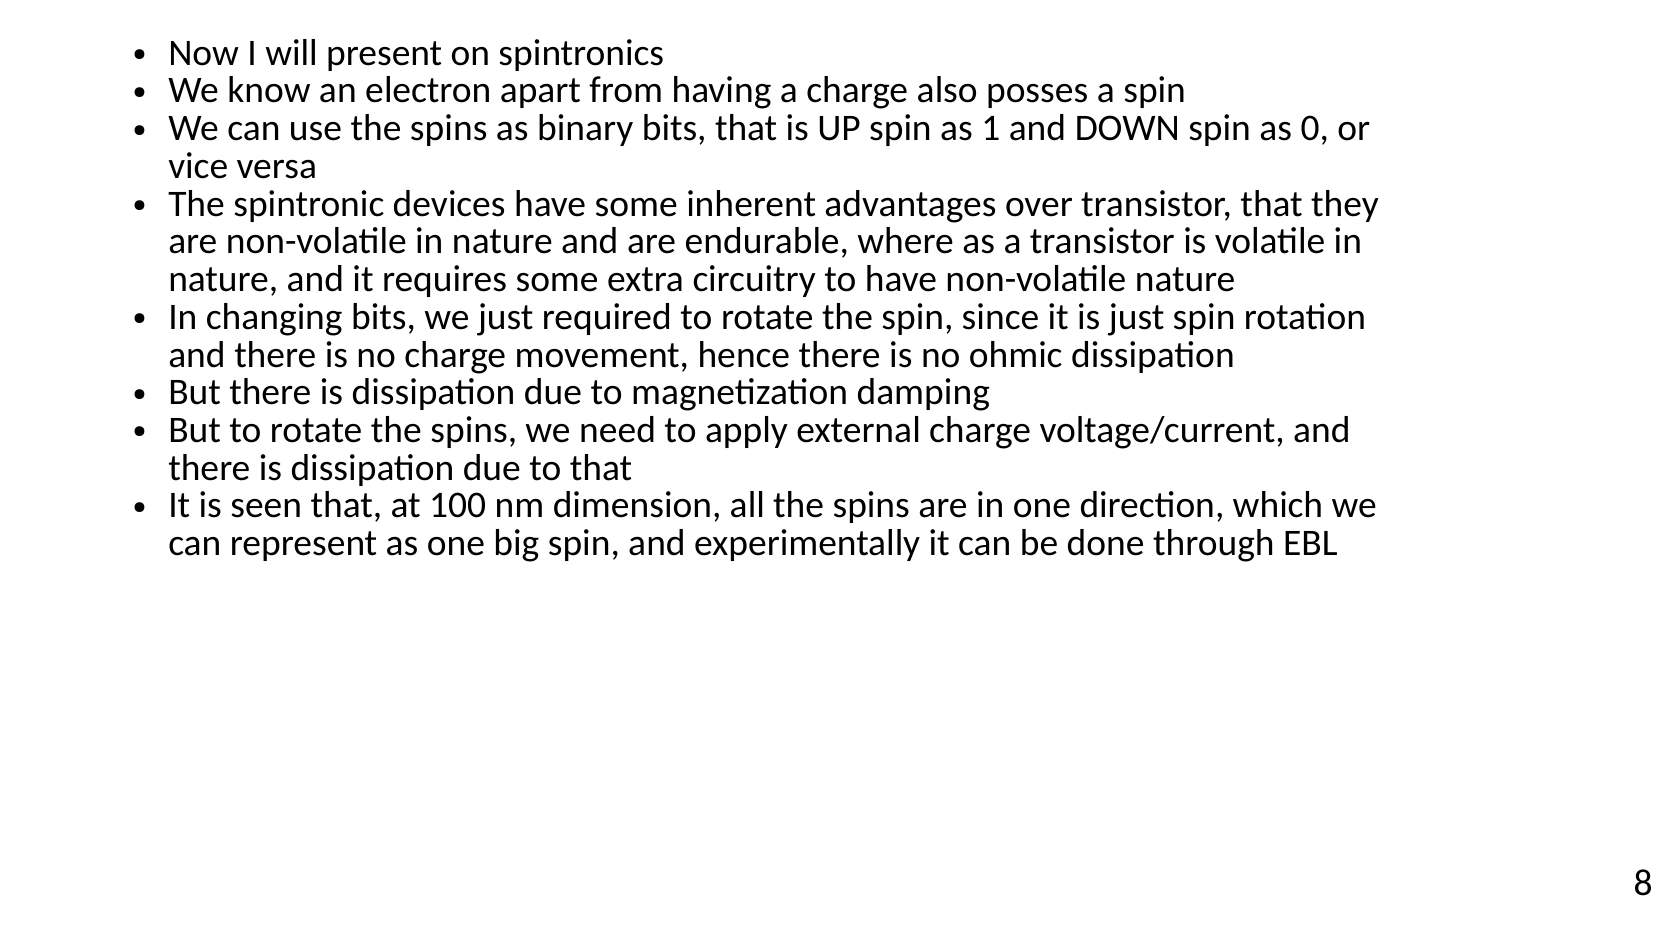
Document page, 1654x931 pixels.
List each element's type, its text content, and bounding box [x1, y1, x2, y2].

text_box Now I will present on spintronics We know an electron apart from having a charge also posses a spin We can use the spins as binary bits, that is UP spin as 1 and DOWN spin as 0, or vice versa The spintronic devices have some inherent advantages over transistor, that they are non-volatile in nature and are endurable, where as a transistor is volatile in nature, and it requires some extra circuitry to have non-volatile nature In changing bits, we just required to rotate the spin, since it is just spin rotation and there is no charge movement, hence there is no ohmic dissipation But there is dissipation due to magnetization damping But to rotate the spins, we need to apply external charge voltage/current, and there is dissipation due to that It is seen that, at 100 nm dimension, all the spins are in one direction, which we can represent as one big spin, and experimentally it can be done through EBL [118, 29, 1447, 573]
text_box <number> [1479, 860, 1654, 931]
